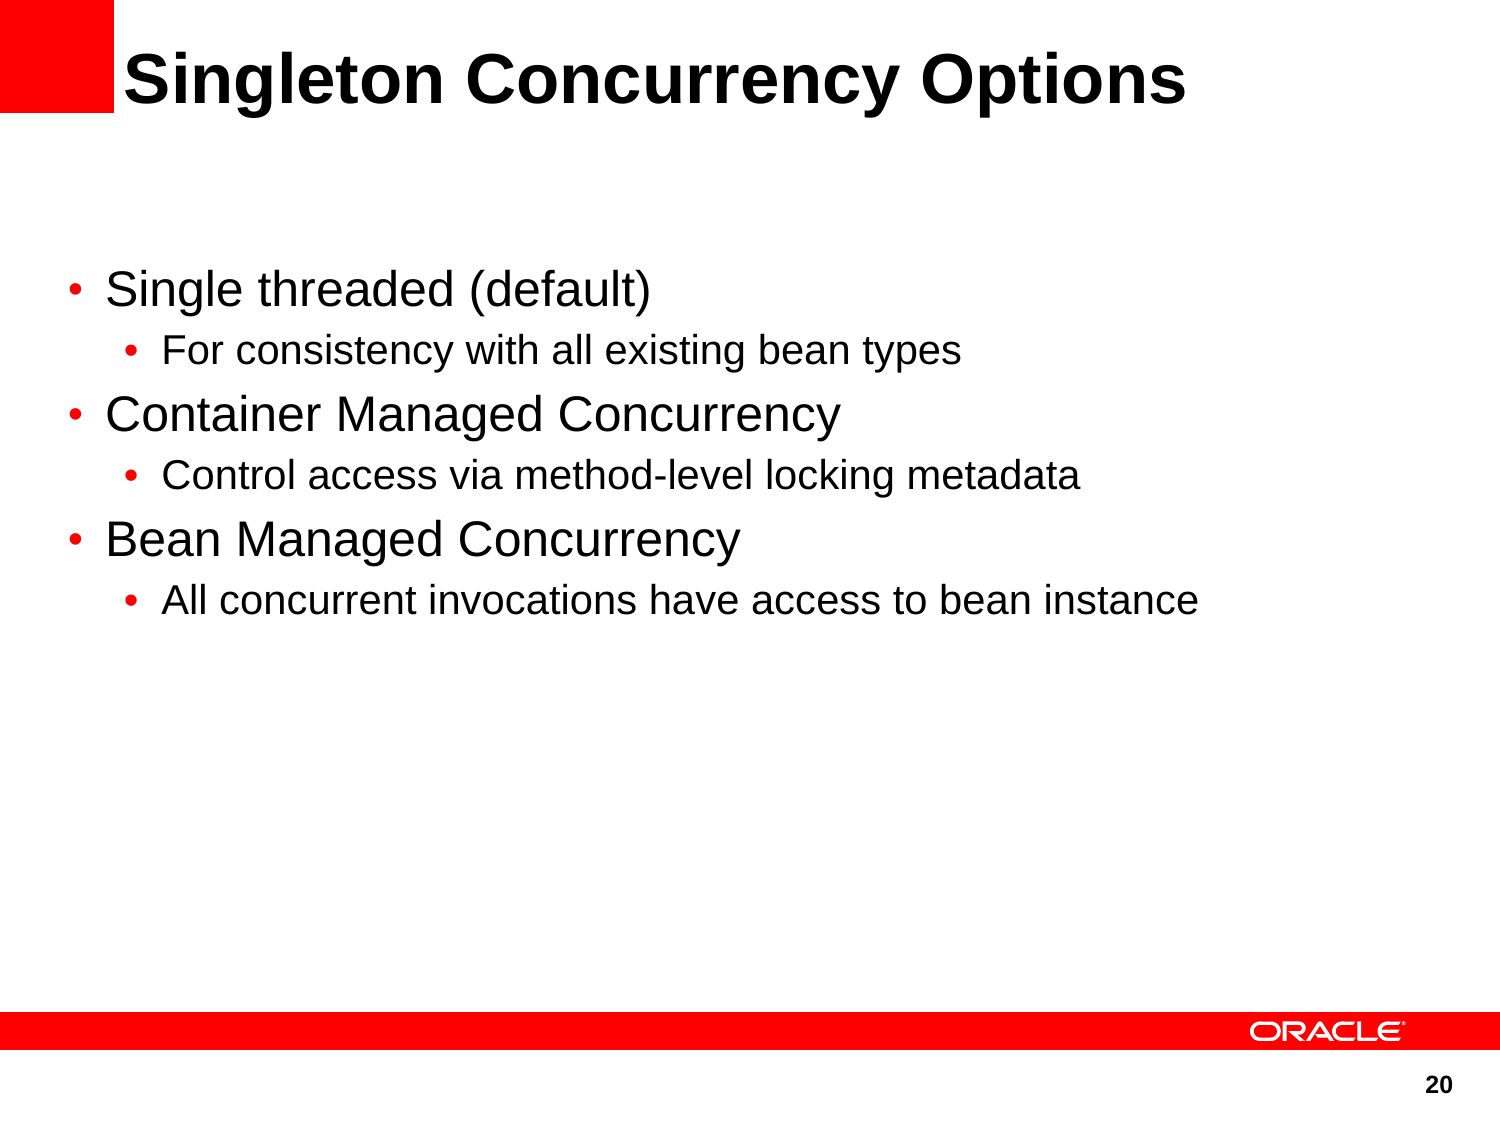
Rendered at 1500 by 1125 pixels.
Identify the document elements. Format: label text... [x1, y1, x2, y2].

picture [0, 1012, 1500, 1050]
list Single threaded (default) For consistency with all existing bean types Container Managed Concurrency Control access via method-level locking metadata Bean Managed Concurrency All concurrent invocations have access to bean instance [68, 260, 1293, 912]
title Singleton Concurrency Options [123, 39, 1349, 187]
picture [0, 0, 114, 113]
